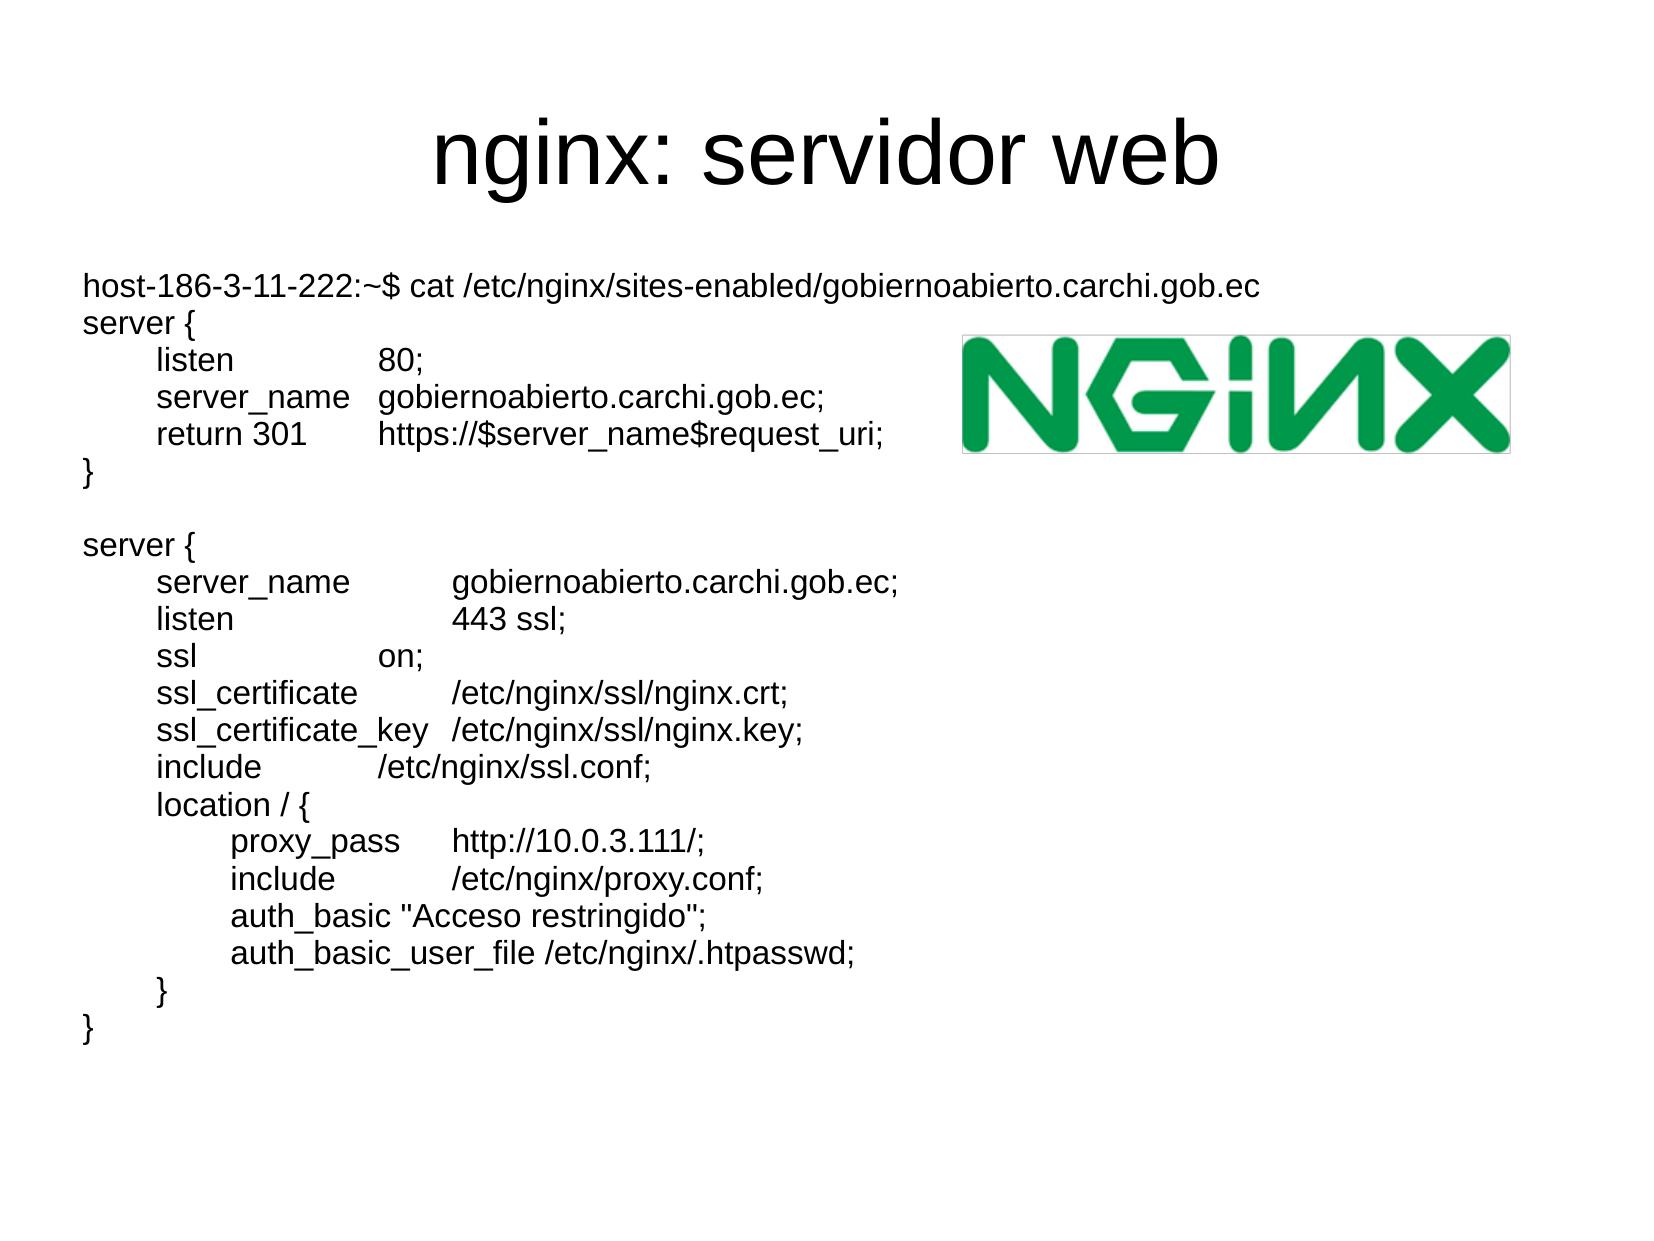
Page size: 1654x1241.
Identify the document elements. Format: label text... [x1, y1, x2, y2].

subtitle host-186-3-11-222:~$ cat /etc/nginx/sites-enabled/gobiernoabierto.carchi.gob.ec server { listen 80; server_name gobiernoabierto.carchi.gob.ec; return 301 https://$server_name$request_uri; } server { server_name gobiernoabierto.carchi.gob.ec; listen 443 ssl; ssl on; ssl_certificate /etc/nginx/ssl/nginx.crt; ssl_certificate_key /etc/nginx/ssl/nginx.key; include /etc/nginx/ssl.conf; location / { proxy_pass http://10.0.3.111/; include /etc/nginx/proxy.conf; auth_basic "Acceso restringido"; auth_basic_user_file /etc/nginx/.htpasswd; } } [82, 150, 1571, 1126]
title nginx: servidor web [82, 49, 1571, 150]
